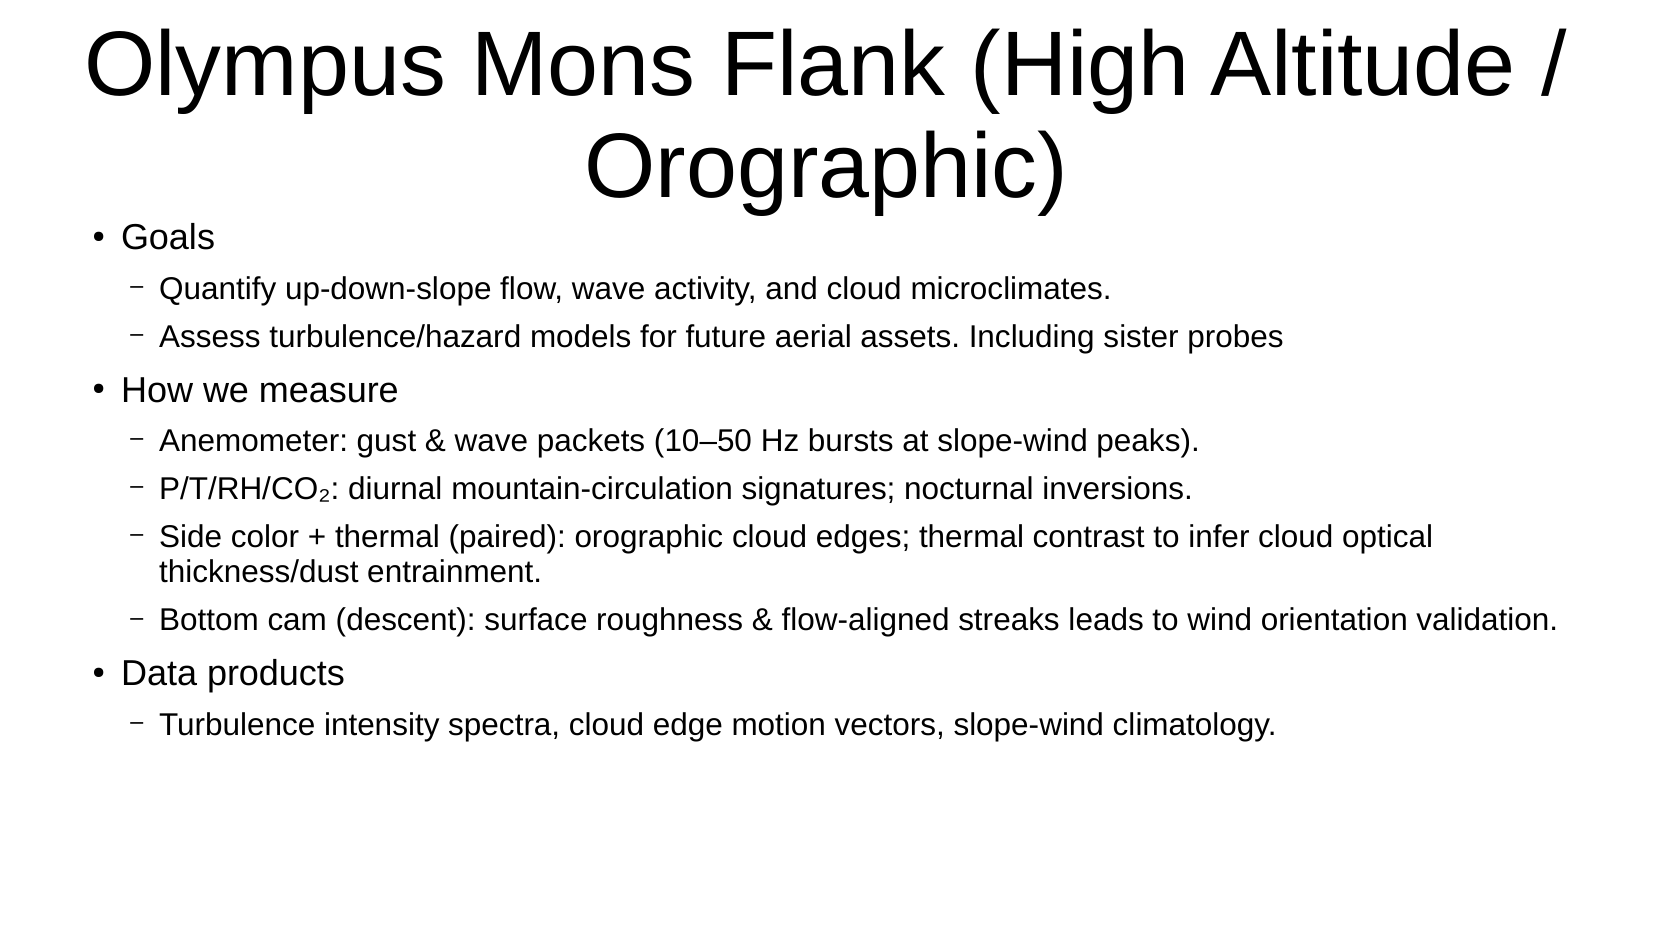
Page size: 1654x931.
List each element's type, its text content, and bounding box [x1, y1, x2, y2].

title Olympus Mons Flank (High Altitude / Orographic) [82, 12, 1571, 217]
list Goals Quantify up-down-slope flow, wave activity, and cloud microclimates. Assess turbulence/hazard models for future aerial assets. Including sister probes How we measure Anemometer: gust & wave packets (10–50 Hz bursts at slope-wind peaks). P/T/RH/CO₂: diurnal mountain-circulation signatures; nocturnal inversions. Side color + thermal (paired): orographic cloud edges; thermal contrast to infer cloud optical thickness/dust entrainment. Bottom cam (descent): surface roughness & flow-aligned streaks leads to wind orientation validation. Data products Turbulence intensity spectra, cloud edge motion vectors, slope-wind climatology. [82, 217, 1571, 758]
